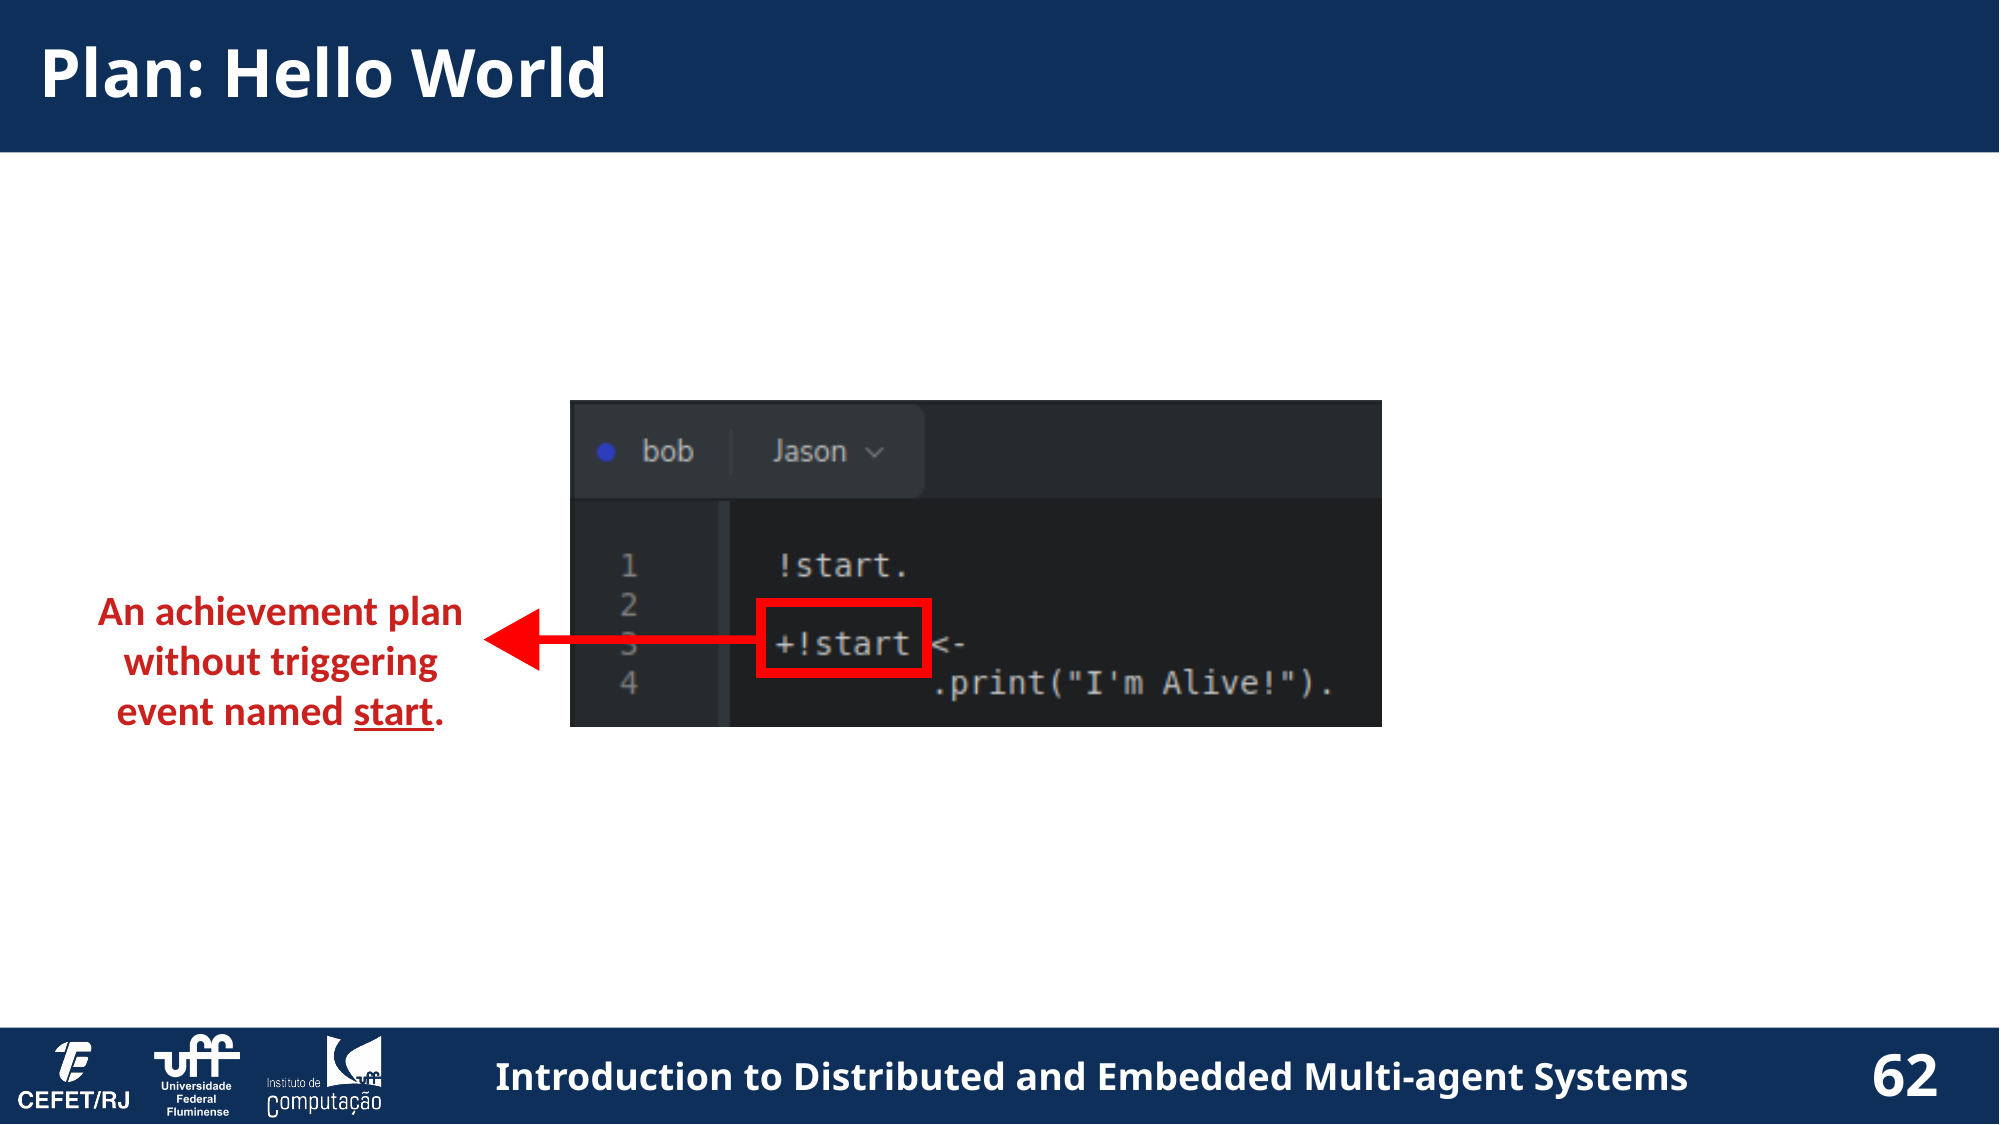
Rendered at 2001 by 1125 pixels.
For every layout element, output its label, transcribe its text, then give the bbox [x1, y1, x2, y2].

picture [265, 1033, 383, 1118]
text_box [484, 608, 761, 671]
picture [153, 1033, 241, 1121]
picture [570, 400, 1382, 727]
text_box An achievement plan without triggering event named start. [77, 576, 484, 742]
picture [18, 1021, 129, 1125]
text_box Plan: Hello World [25, 23, 1999, 119]
picture [766, 607, 922, 668]
